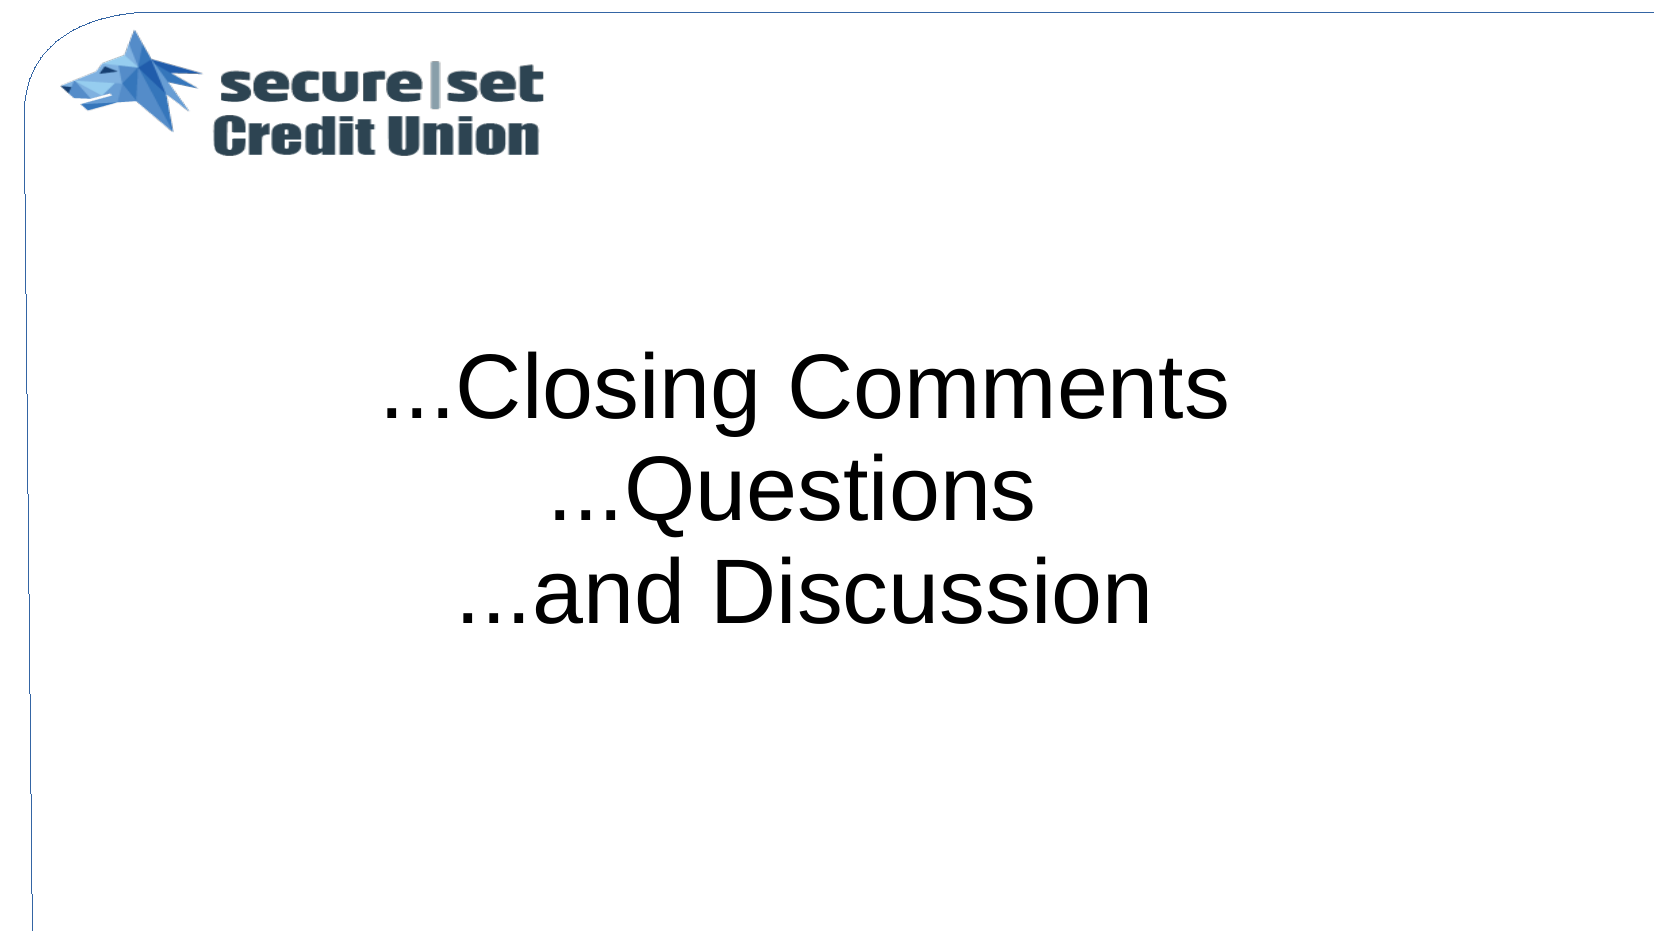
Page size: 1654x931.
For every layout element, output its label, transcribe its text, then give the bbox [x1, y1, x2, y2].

picture [59, 29, 546, 171]
text_box ...Closing Comments ...Questions ...and Discussion [80, 327, 1531, 651]
